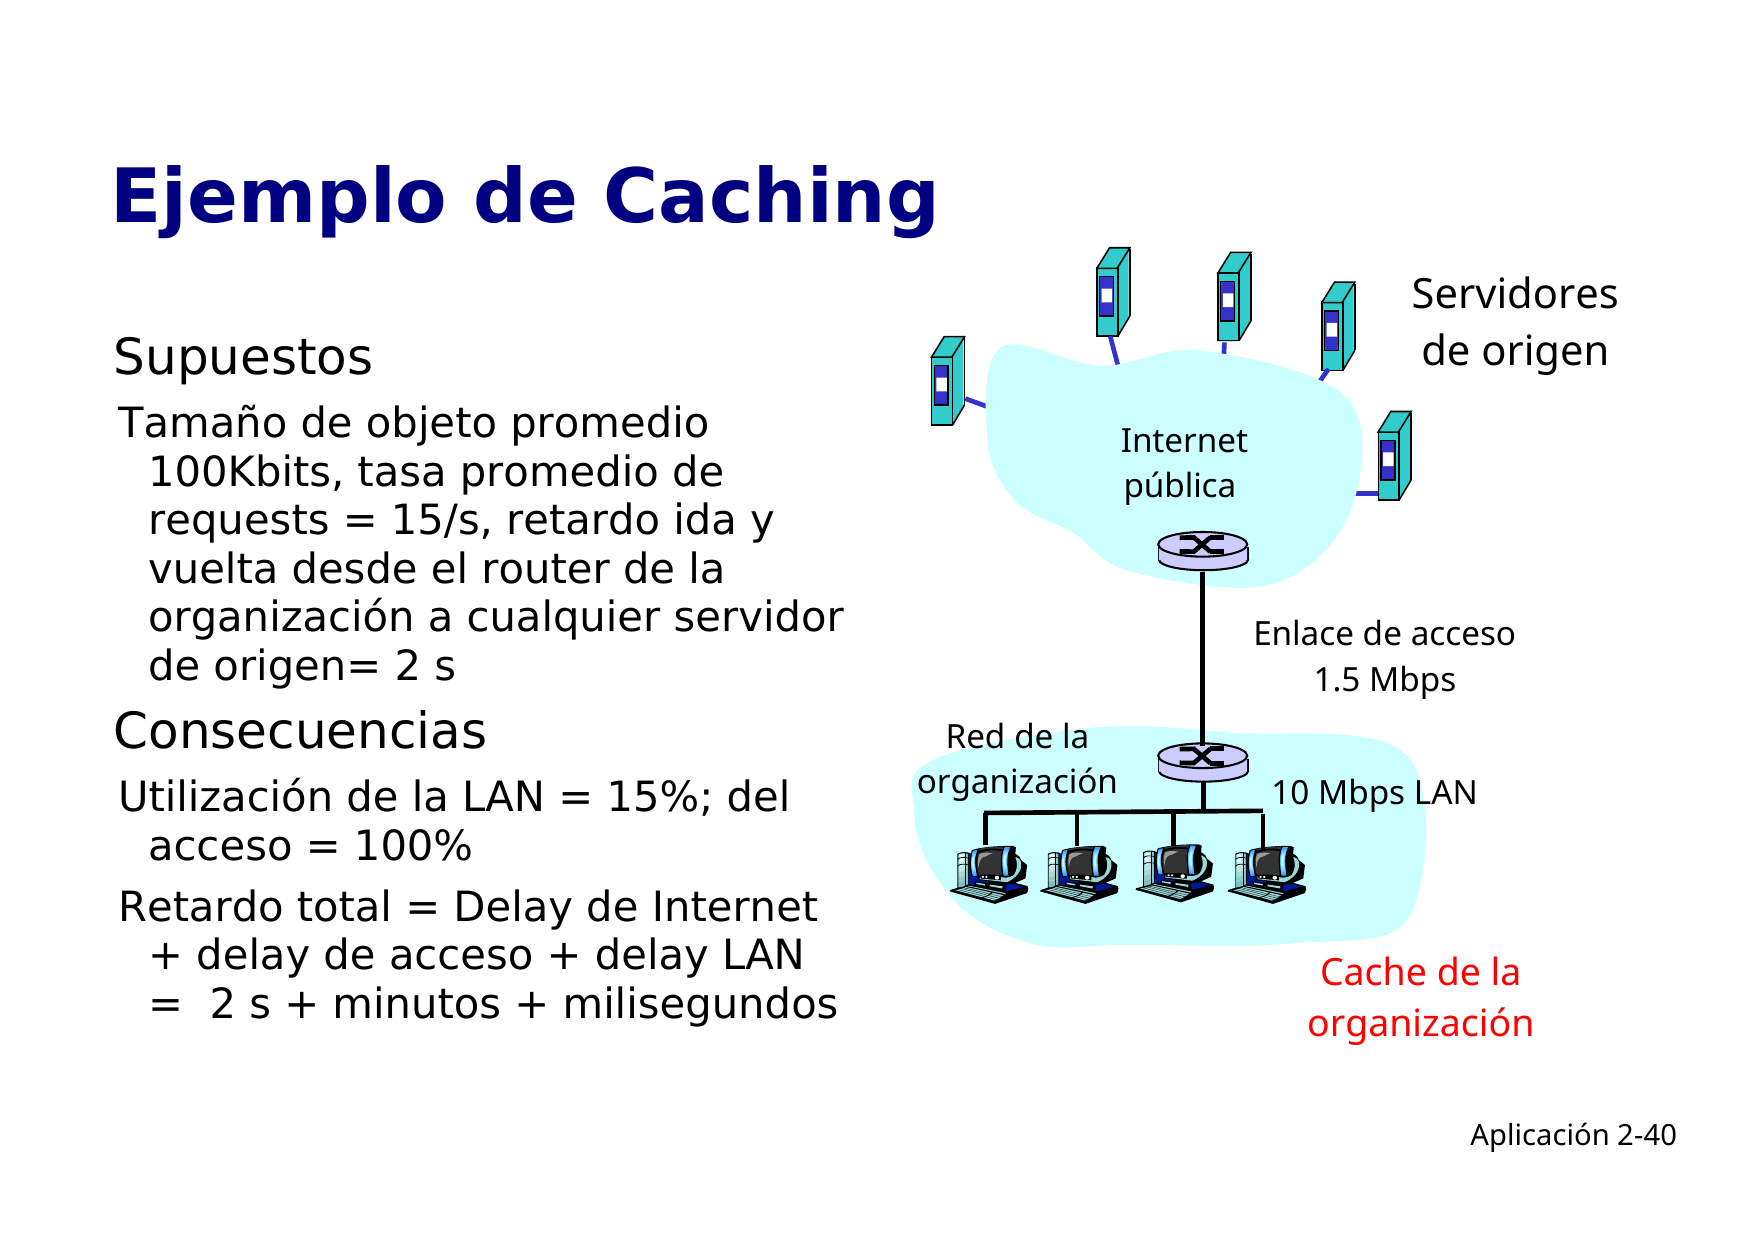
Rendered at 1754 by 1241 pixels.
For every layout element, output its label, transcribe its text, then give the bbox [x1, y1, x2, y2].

text_box [931, 336, 965, 426]
text_box [1378, 411, 1412, 501]
text_box [1321, 282, 1355, 371]
title Ejemplo de Caching [95, 88, 1671, 305]
text_box [1096, 247, 1130, 337]
picture [1040, 845, 1120, 904]
text_box Servidores de origen [1396, 256, 1634, 386]
text_box Enlace de acceso 1.5 Mbps [1238, 602, 1541, 709]
text_box 10 Mbps LAN [1256, 761, 1494, 823]
list Supuestos Tamaño de objeto promedio 100Kbits, tasa promedio de requests = 15/s, retardo ida y vuelta desde el router de la organización a cualquier servidor de origen= 2 s Consecuencias Utilización de la LAN = 15%; del acceso = 100% Retardo total = Delay de Internet + delay de acceso + delay LAN = 2 s + minutos + milisegundos [95, 320, 865, 1142]
text_box [957, 814, 1427, 948]
picture [1135, 843, 1216, 903]
picture [949, 845, 1030, 904]
text_box Internet pública [1097, 409, 1264, 516]
text_box [1134, 726, 1412, 809]
text_box [985, 344, 1363, 588]
text_box Red de la organización [902, 704, 1134, 811]
text_box [1217, 252, 1251, 342]
text_box [914, 811, 984, 895]
picture [1227, 845, 1308, 904]
text_box Cache de la organización [1292, 938, 1550, 1056]
